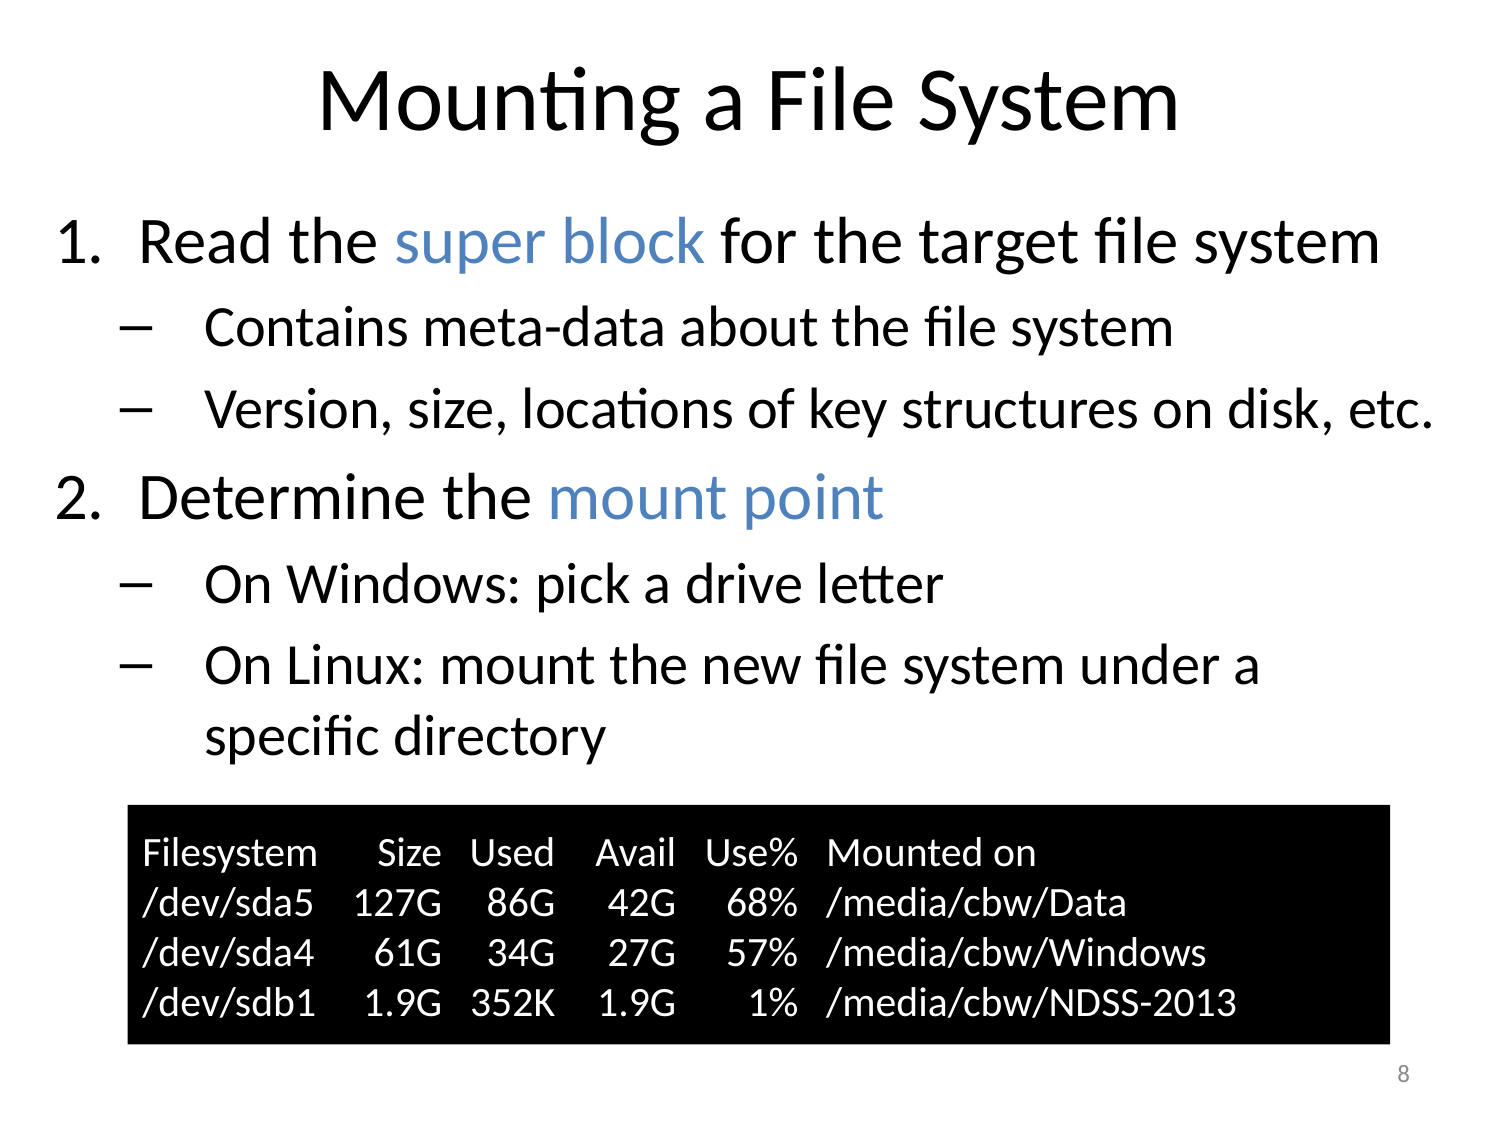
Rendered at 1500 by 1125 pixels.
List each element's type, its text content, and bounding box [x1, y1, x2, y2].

text_box Filesystem Size Used Avail Use% Mounted on /dev/sda5 127G 86G 42G 68% /media/cbw/Data /dev/sda4 61G 34G 27G 57% /media/cbw/Windows /dev/sdb1 1.9G 352K 1.9G 1% /media/cbw/NDSS-2013 [127, 804, 1391, 1045]
slide_number <number> [1074, 1042, 1425, 1103]
list Read the super block for the target file system Contains meta-data about the file system Version, size, locations of key structures on disk, etc. Determine the mount point On Windows: pick a drive letter On Linux: mount the new file system under a specific directory [39, 189, 1463, 1038]
title Mounting a File System [75, 0, 1425, 188]
